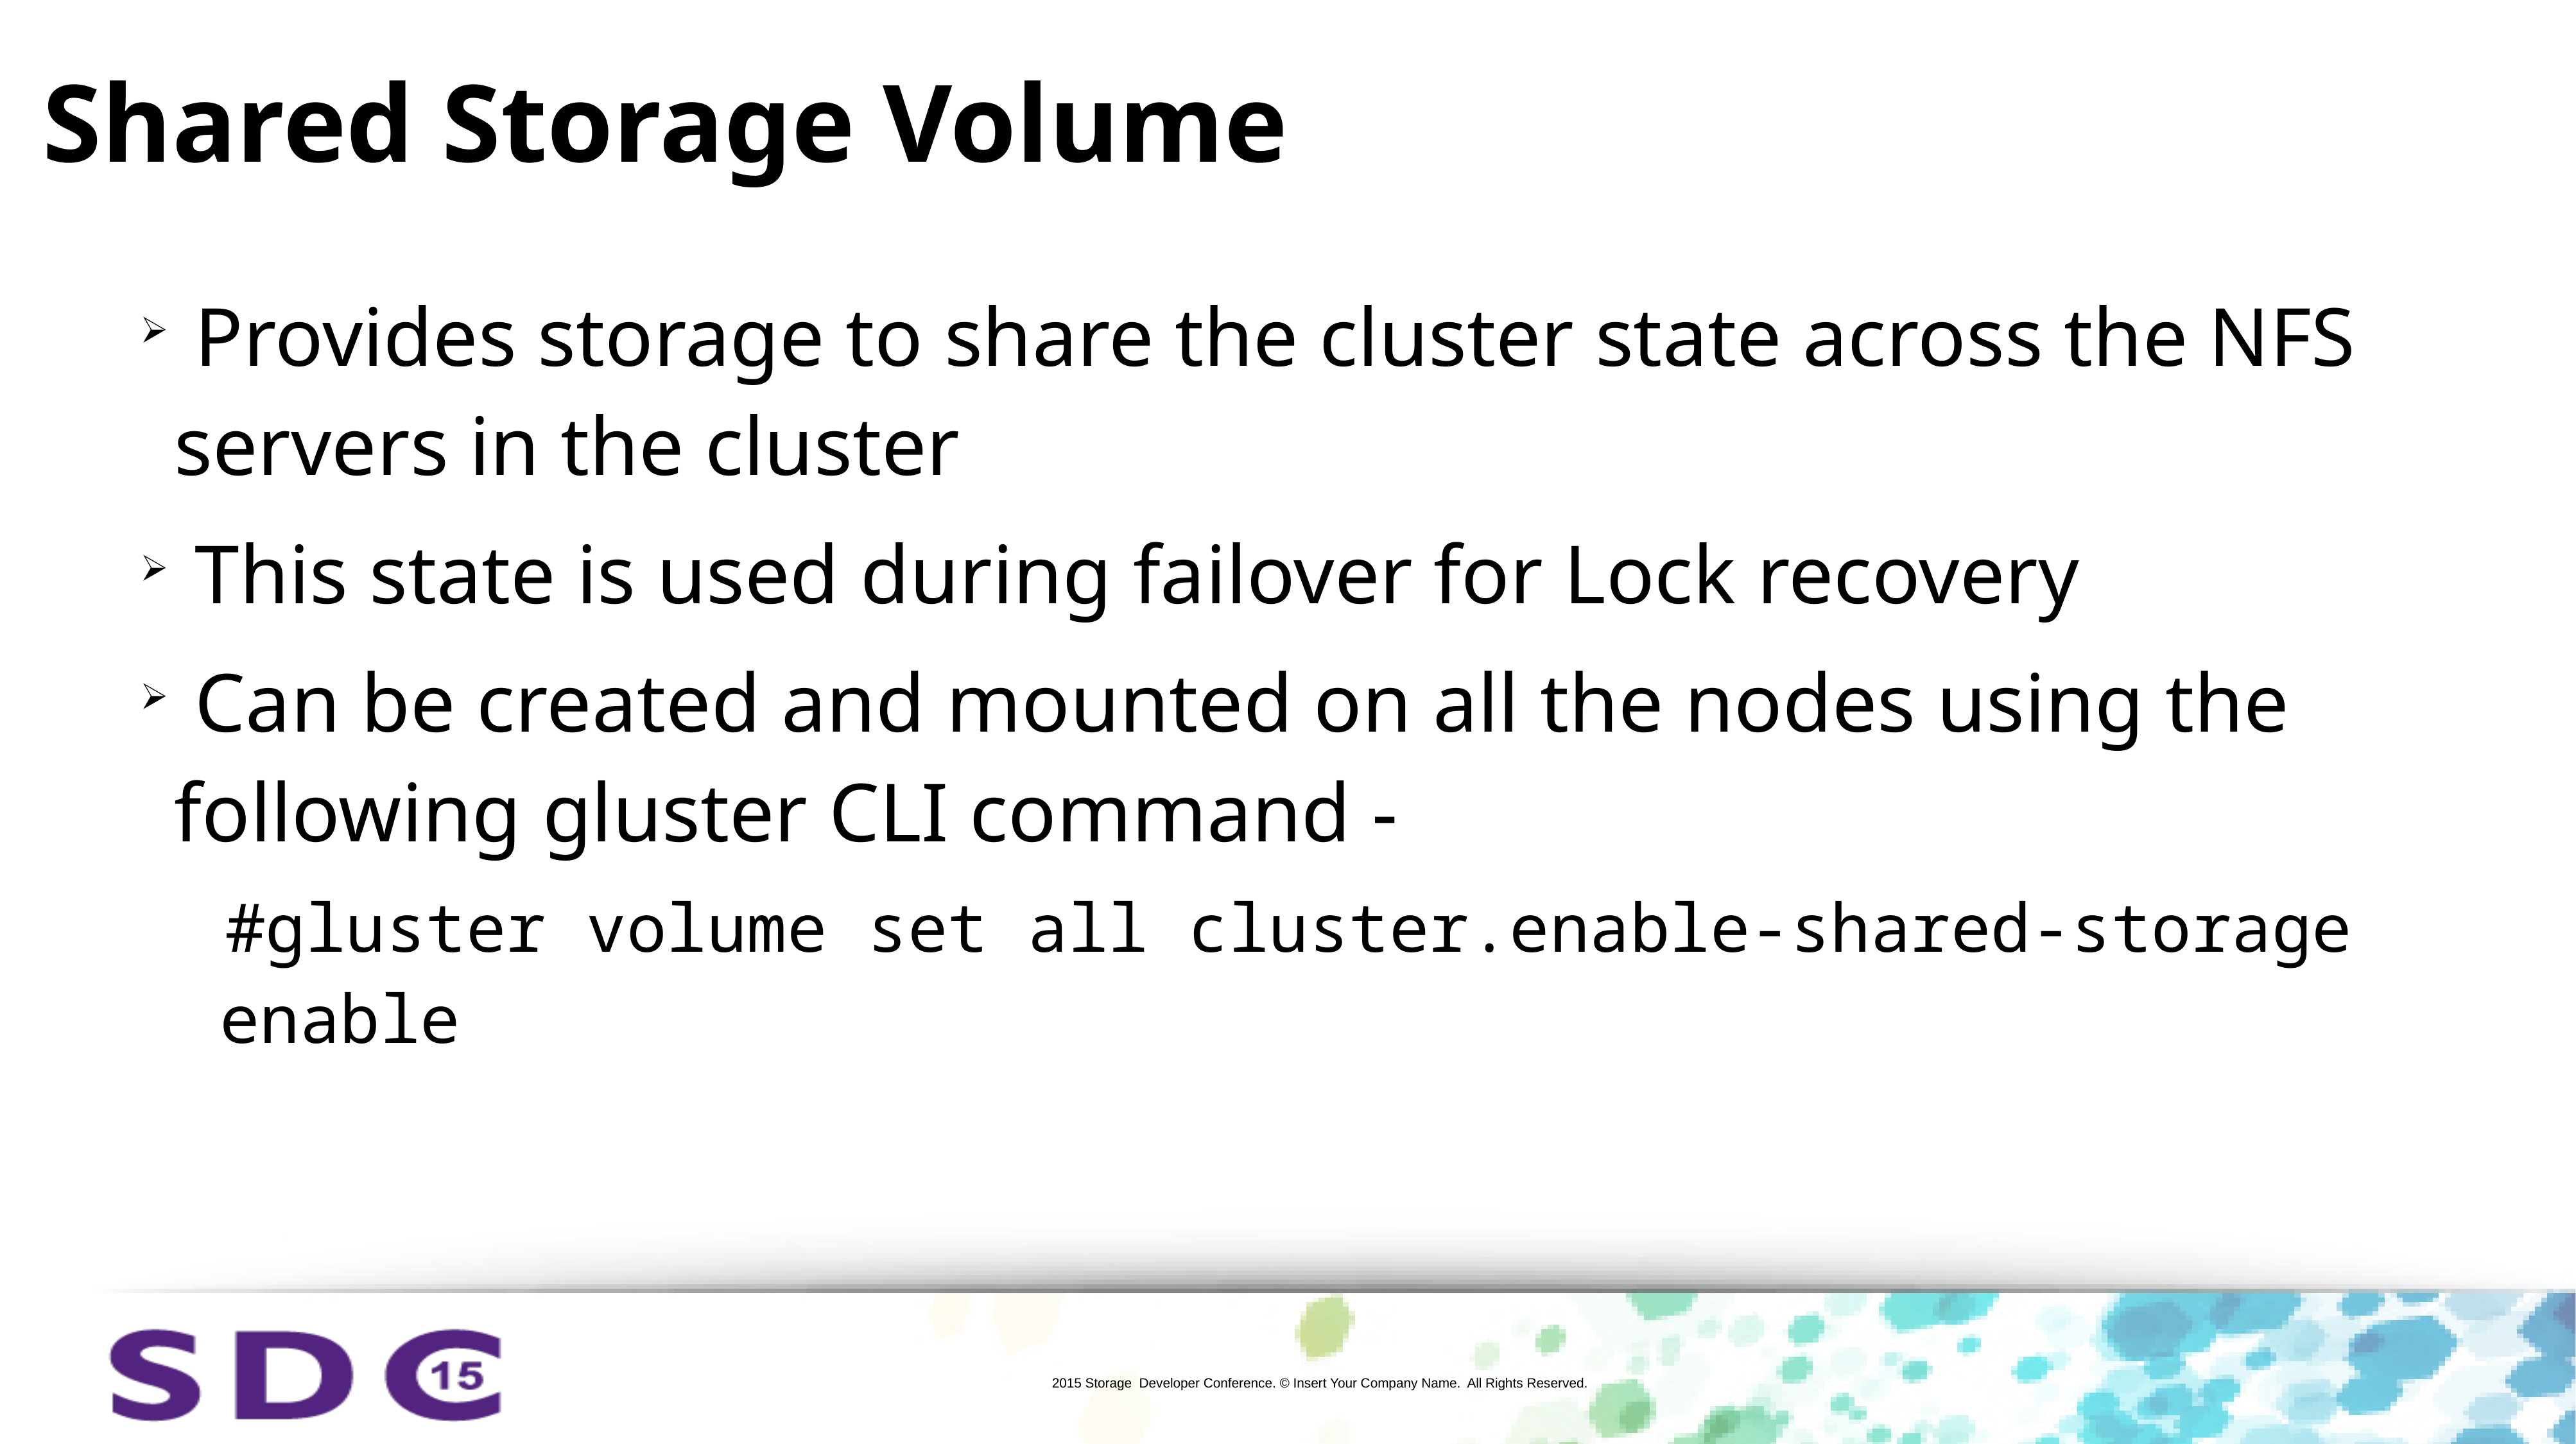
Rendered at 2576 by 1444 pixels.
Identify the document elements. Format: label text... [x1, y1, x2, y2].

list Provides storage to share the cluster state across the NFS servers in the cluster This state is used during failover for Lock recovery Can be created and mounted on all the nodes using the following gluster CLI command - #gluster volume set all cluster.enable-shared-storage enable [128, 280, 2447, 1083]
picture [0, 994, 2576, 1444]
title Shared Storage Volume [42, 0, 2361, 241]
